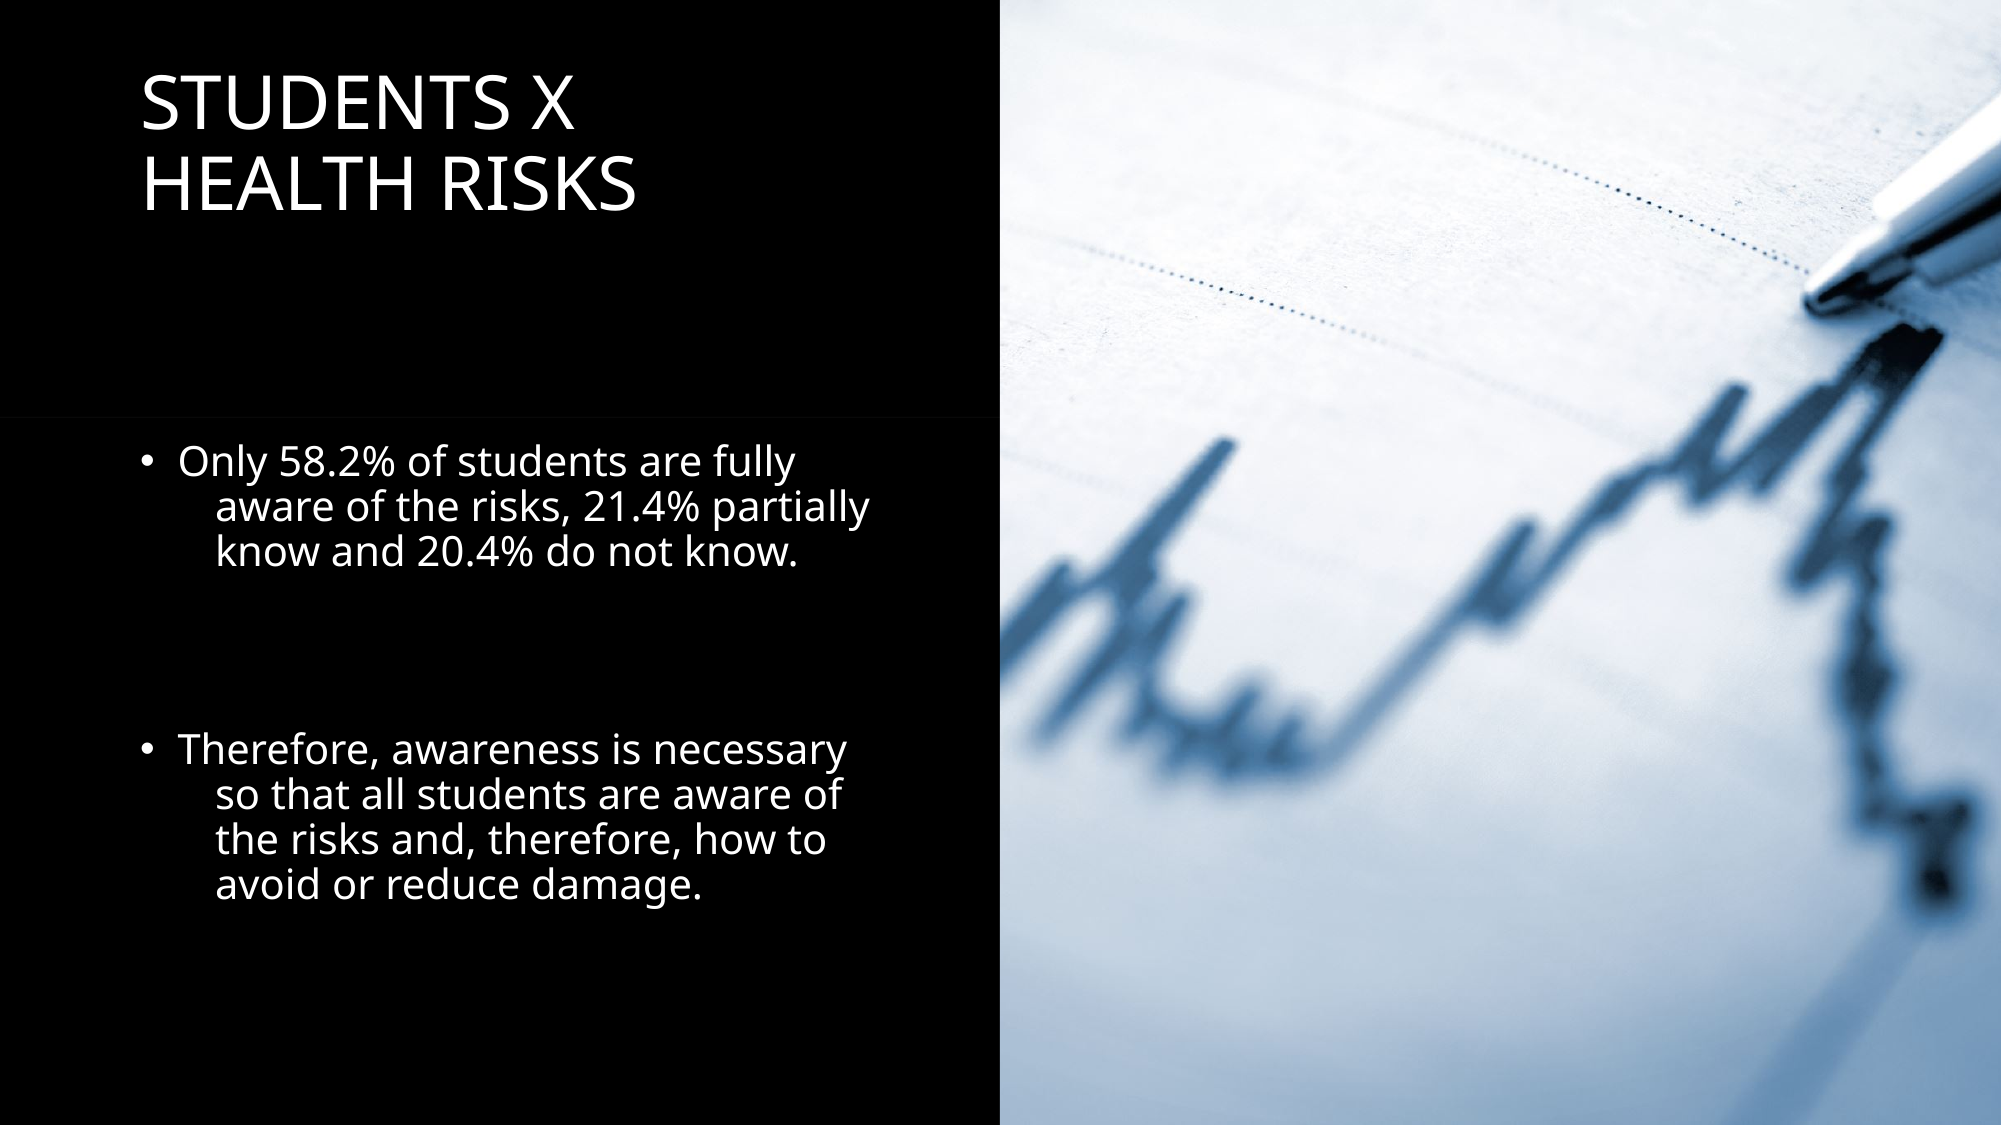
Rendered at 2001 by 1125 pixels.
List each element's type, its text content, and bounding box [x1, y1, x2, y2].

picture [999, 0, 2000, 1125]
list Only 58.2% of students are fully aware of the risks, 21.4% partially know and 20.4% do not know. Therefore, awareness is necessary so that all students are aware of the risks and, therefore, how to avoid or reduce damage. [124, 306, 888, 1043]
title STUDENTS X HEALTH RISKS [124, 57, 888, 306]
text_box [0, 0, 999, 1125]
